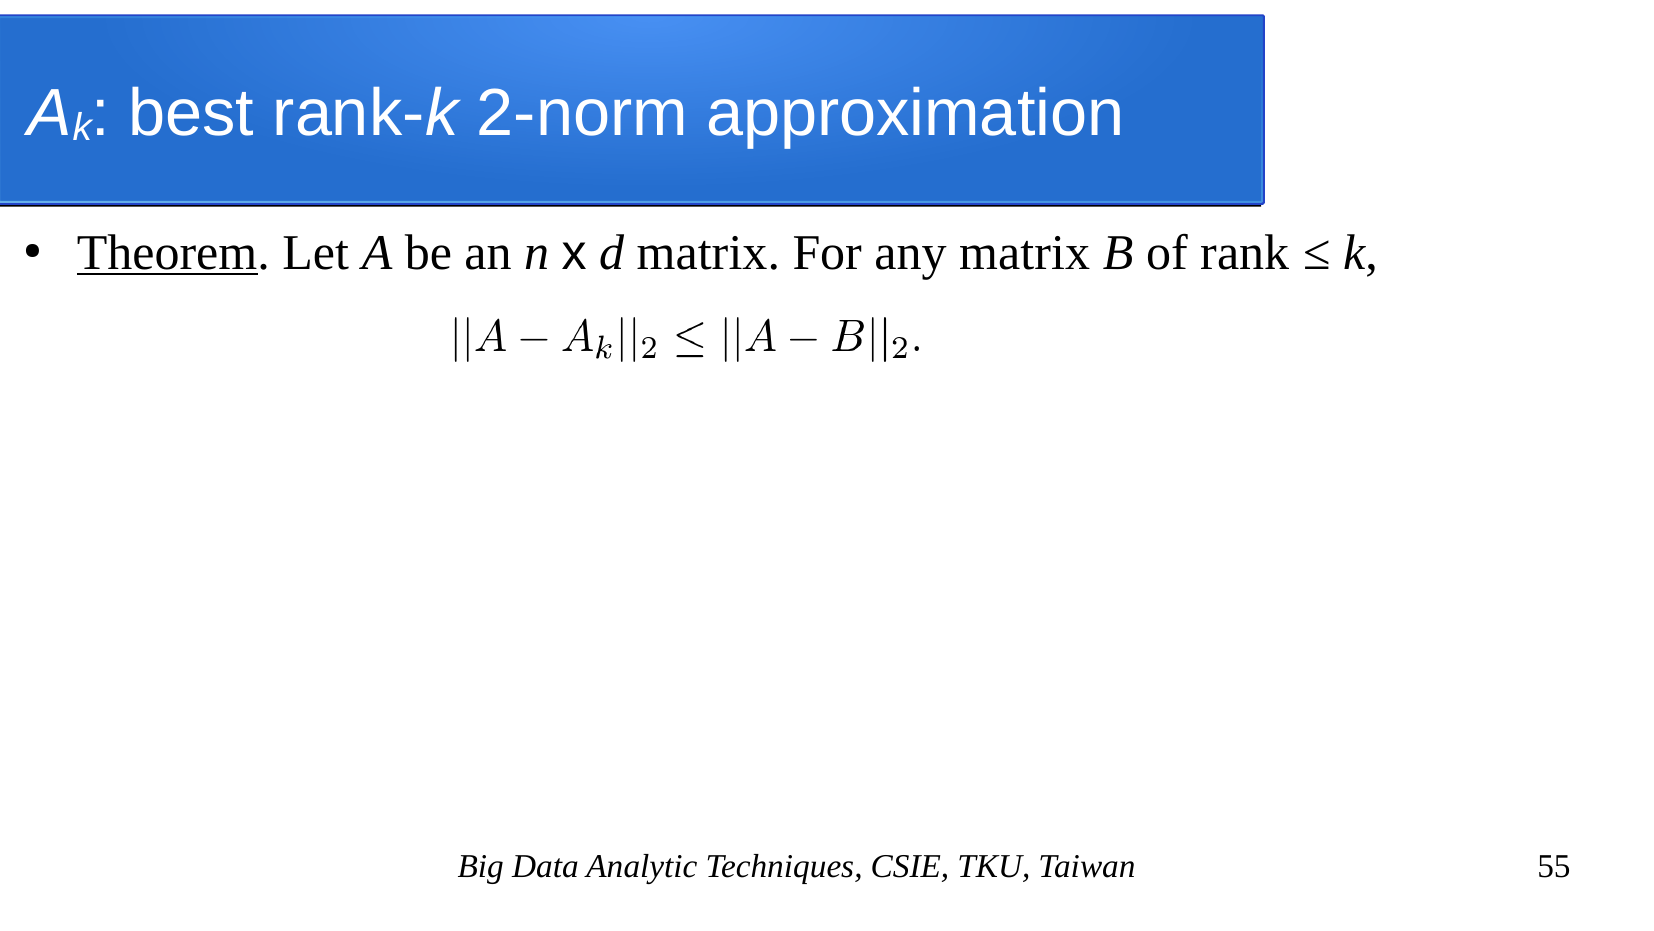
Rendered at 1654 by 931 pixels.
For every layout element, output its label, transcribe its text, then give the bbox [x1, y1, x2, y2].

picture [454, 317, 919, 362]
list Theorem. Let A be an n x d matrix. For any matrix B of rank ≤ k, [5, 224, 1495, 764]
title Ak: best rank-k 2-norm approximation [27, 35, 1269, 189]
